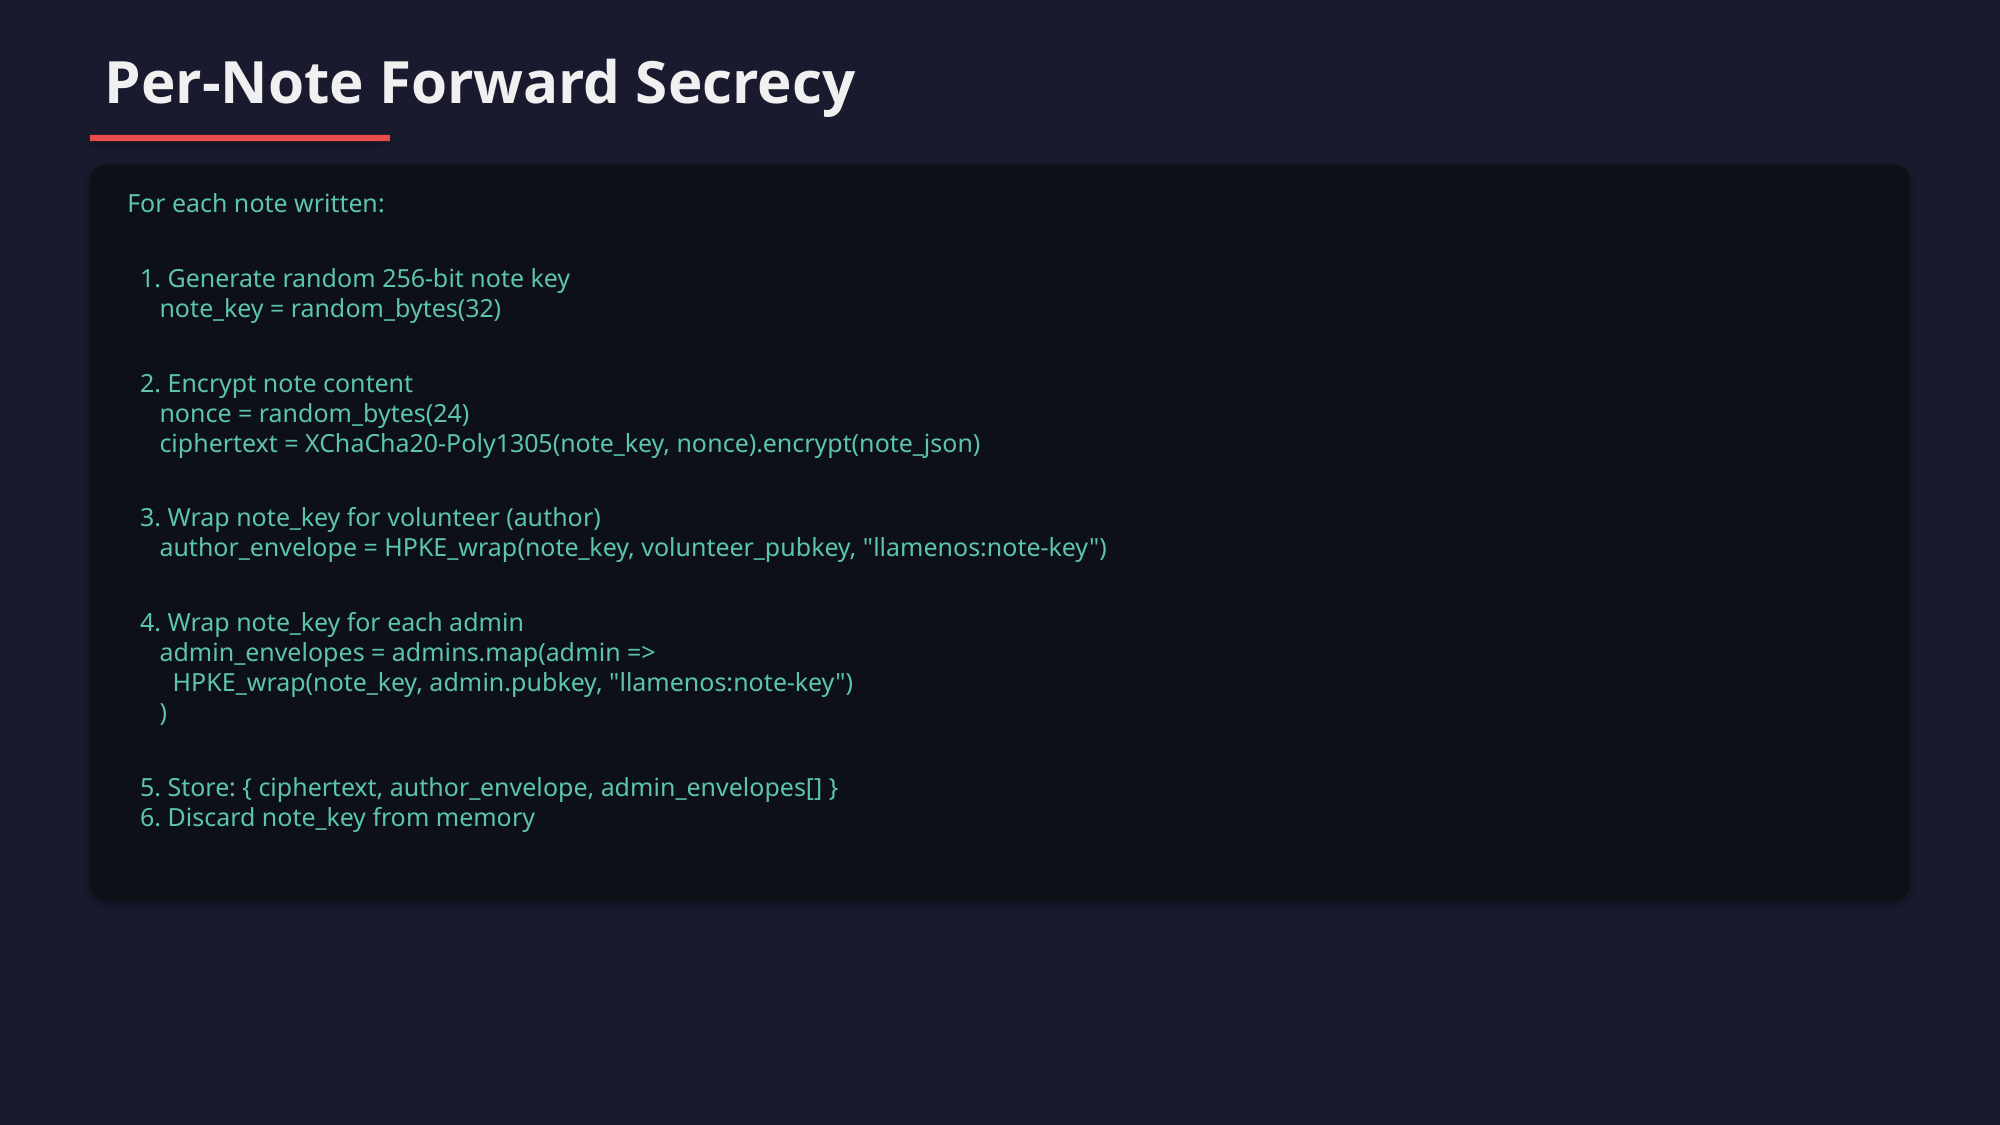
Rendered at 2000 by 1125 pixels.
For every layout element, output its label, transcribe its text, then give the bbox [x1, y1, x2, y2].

text_box Per-Note Forward Secrecy [89, 37, 1910, 123]
text_box [89, 134, 390, 142]
text_box [89, 164, 1910, 901]
text_box For each note written: 1. Generate random 256-bit note key note_key = random_bytes(32) 2. Encrypt note content nonce = random_bytes(24) ciphertext = XChaCha20-Poly1305(note_key, nonce).encrypt(note_json) 3. Wrap note_key for volunteer (author) author_envelope = HPKE_wrap(note_key, volunteer_pubkey, "llamenos:note-key") 4. Wrap note_key for each admin admin_envelopes = admins.map(admin => HPKE_wrap(note_key, admin.pubkey, "llamenos:note-key") ) 5. Store: { ciphertext, author_envelope, admin_envelopes[] } 6. Discard note_key from memory [112, 179, 1888, 839]
